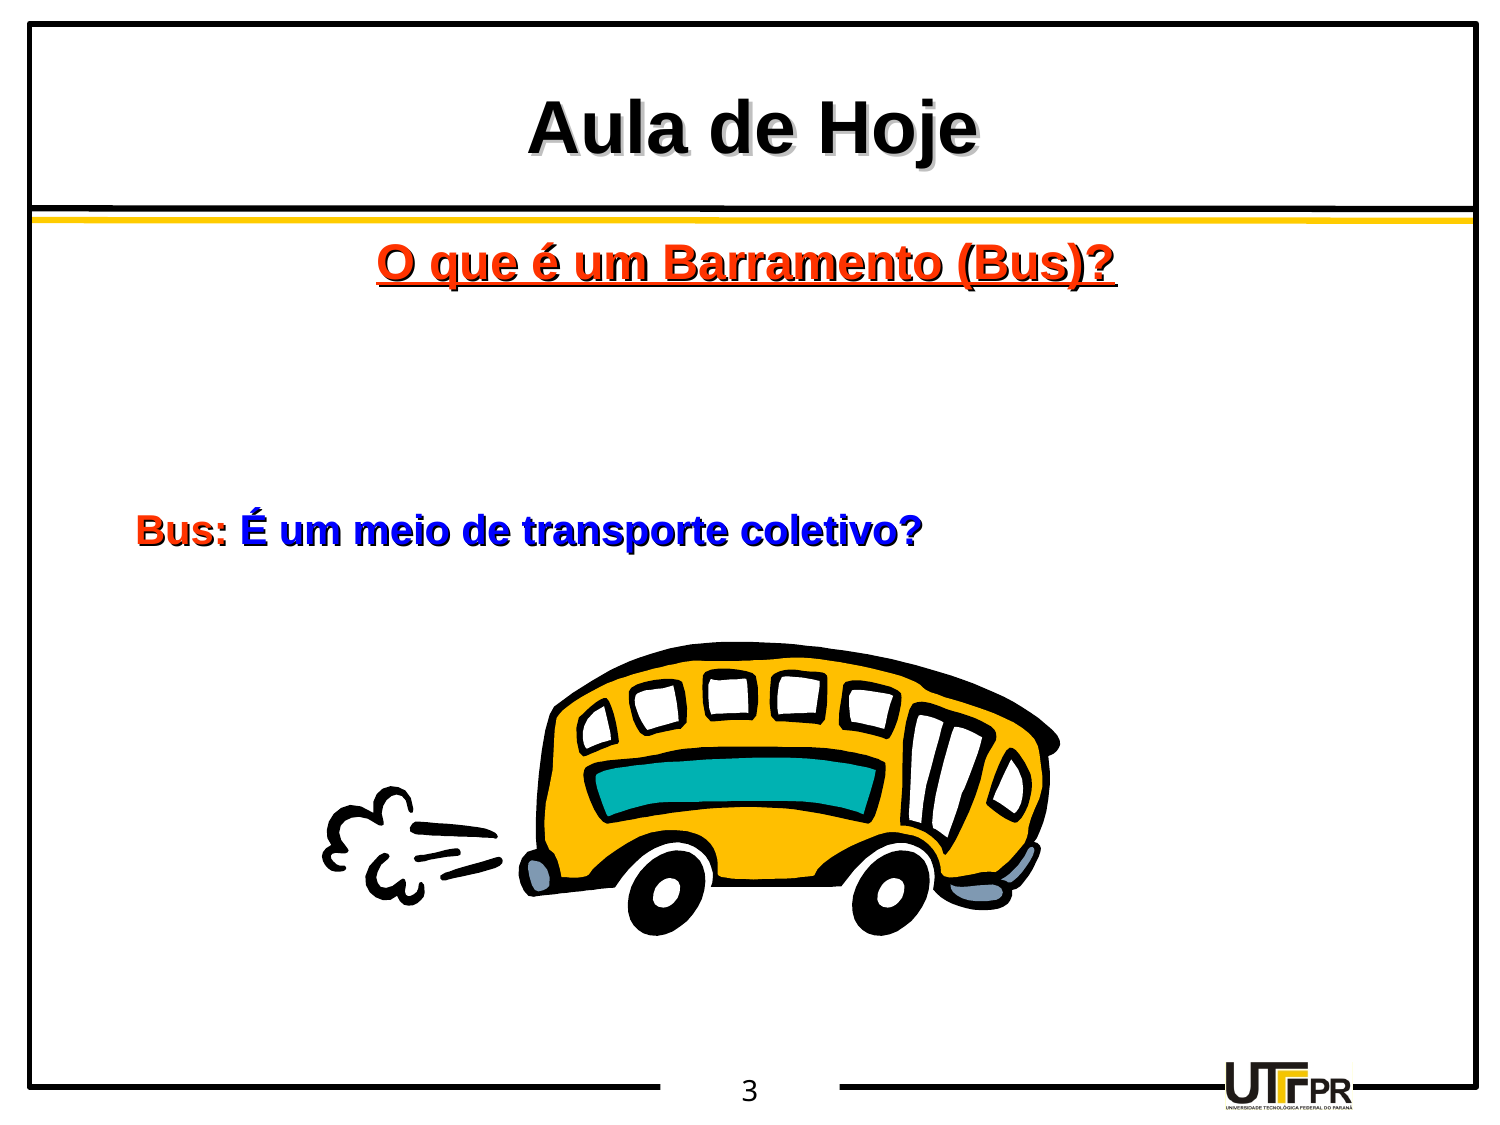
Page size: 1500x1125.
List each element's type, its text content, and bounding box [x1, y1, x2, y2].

title Aula de Hoje [29, 85, 1477, 180]
list O que é um Barramento (Bus)? Bus: É um meio de transporte coletivo? [64, 231, 1428, 1001]
picture [312, 636, 1070, 938]
picture [1225, 1062, 1353, 1110]
